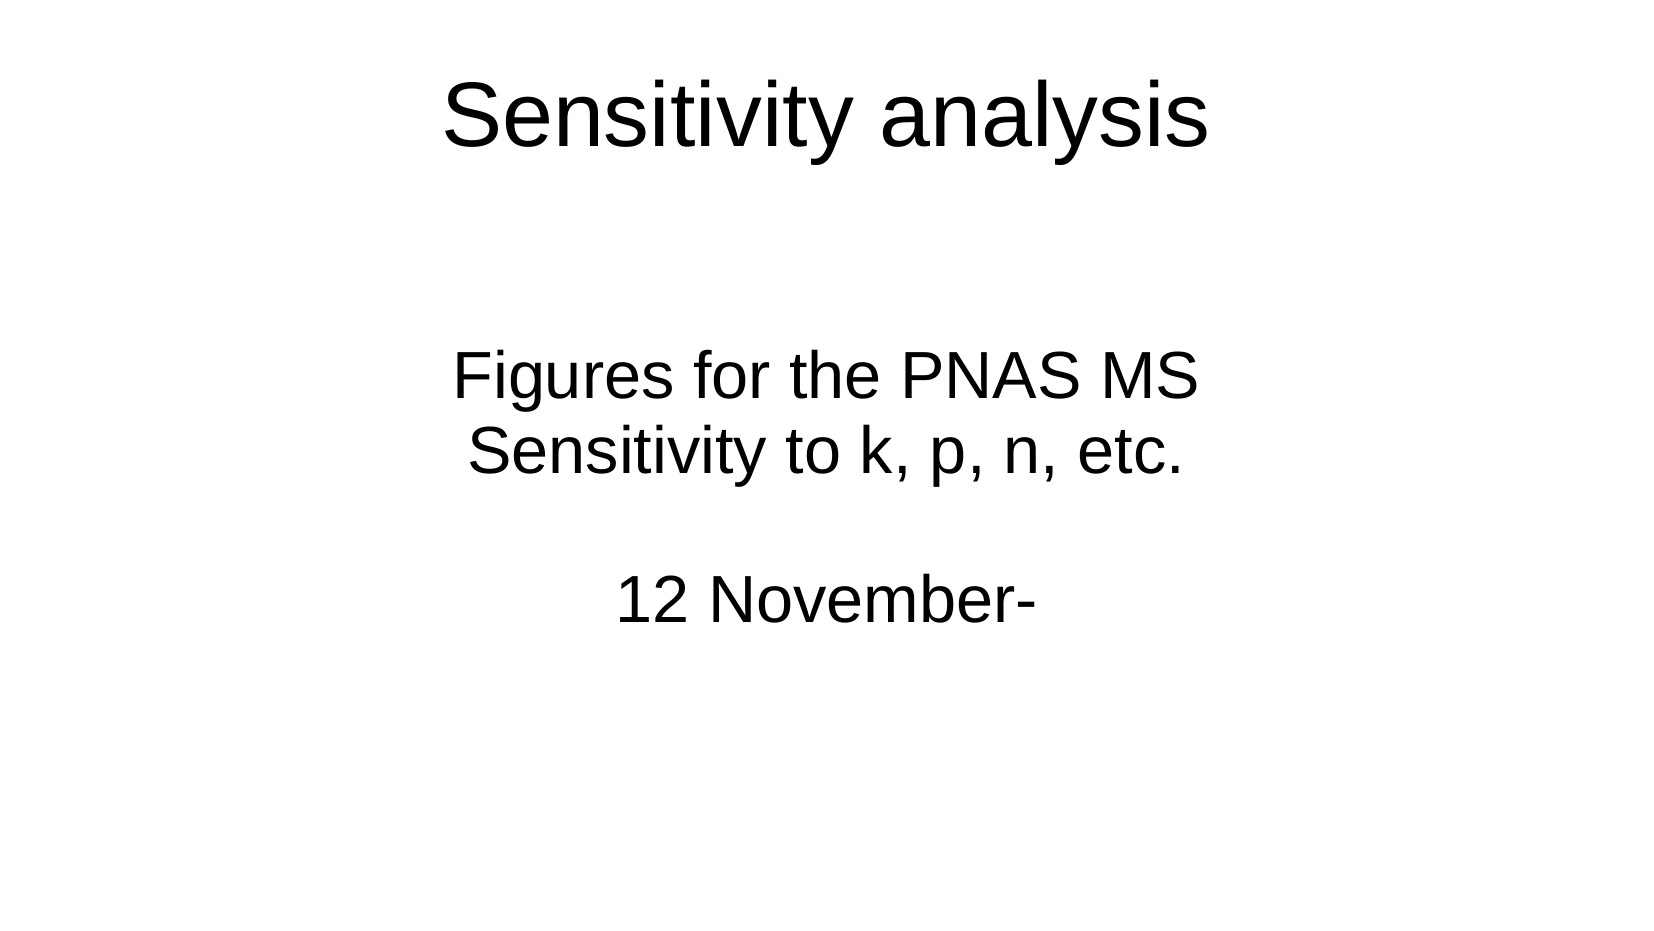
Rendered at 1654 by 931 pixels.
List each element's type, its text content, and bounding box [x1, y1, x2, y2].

title Sensitivity analysis [82, 37, 1571, 193]
subtitle Figures for the PNAS MS Sensitivity to k, p, n, etc. 12 November- [82, 217, 1571, 758]
